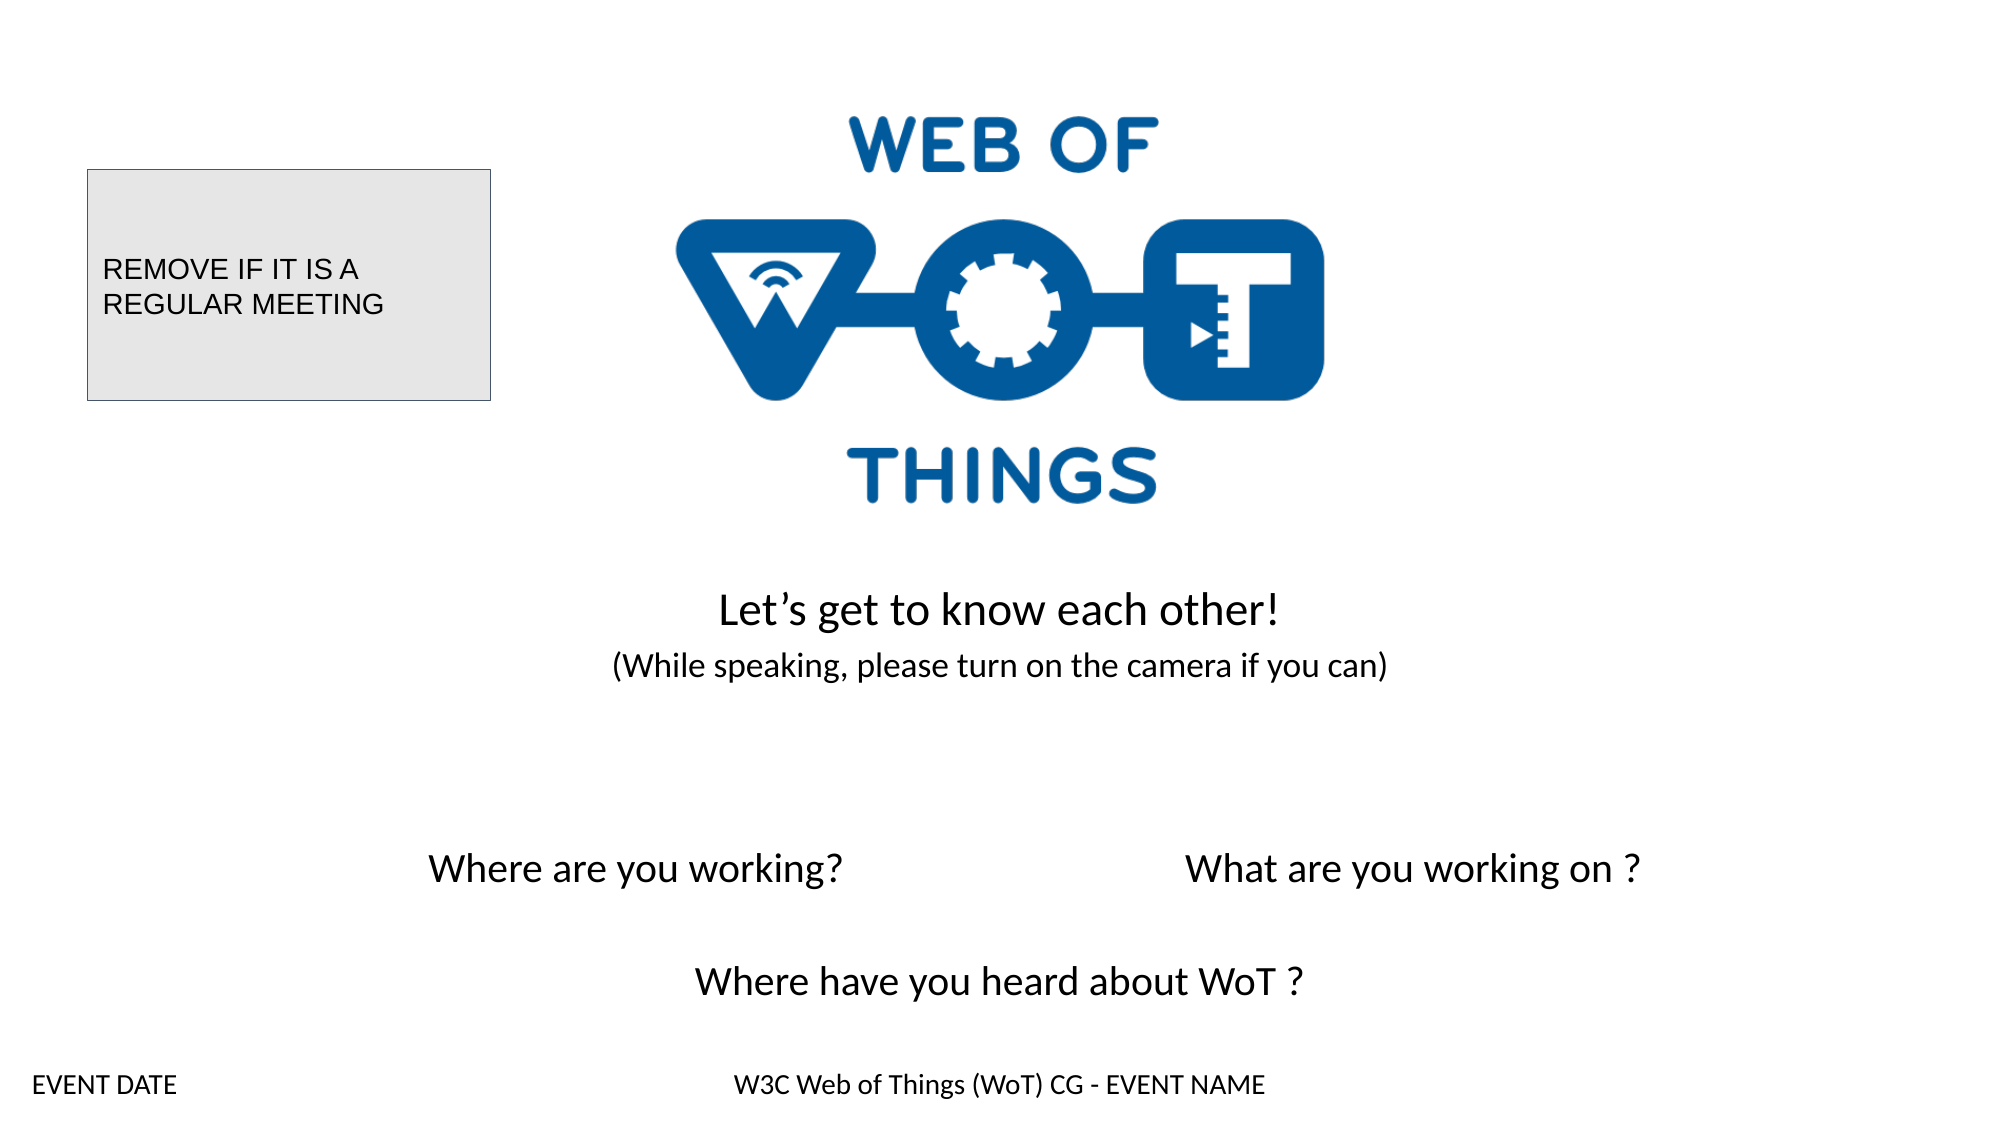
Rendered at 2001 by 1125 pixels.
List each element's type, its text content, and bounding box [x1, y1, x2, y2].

picture [602, 72, 1398, 548]
text_box What are you working on ? [1167, 825, 1660, 906]
title Let’s get to know each other! (While speaking, please turn on the camera if you can) [137, 562, 1863, 692]
text_box Where have you heard about WoT ? [666, 938, 1334, 1019]
text_box Where are you working? [390, 825, 883, 906]
text_box REMOVE IF IT IS A REGULAR MEETING [87, 169, 491, 401]
